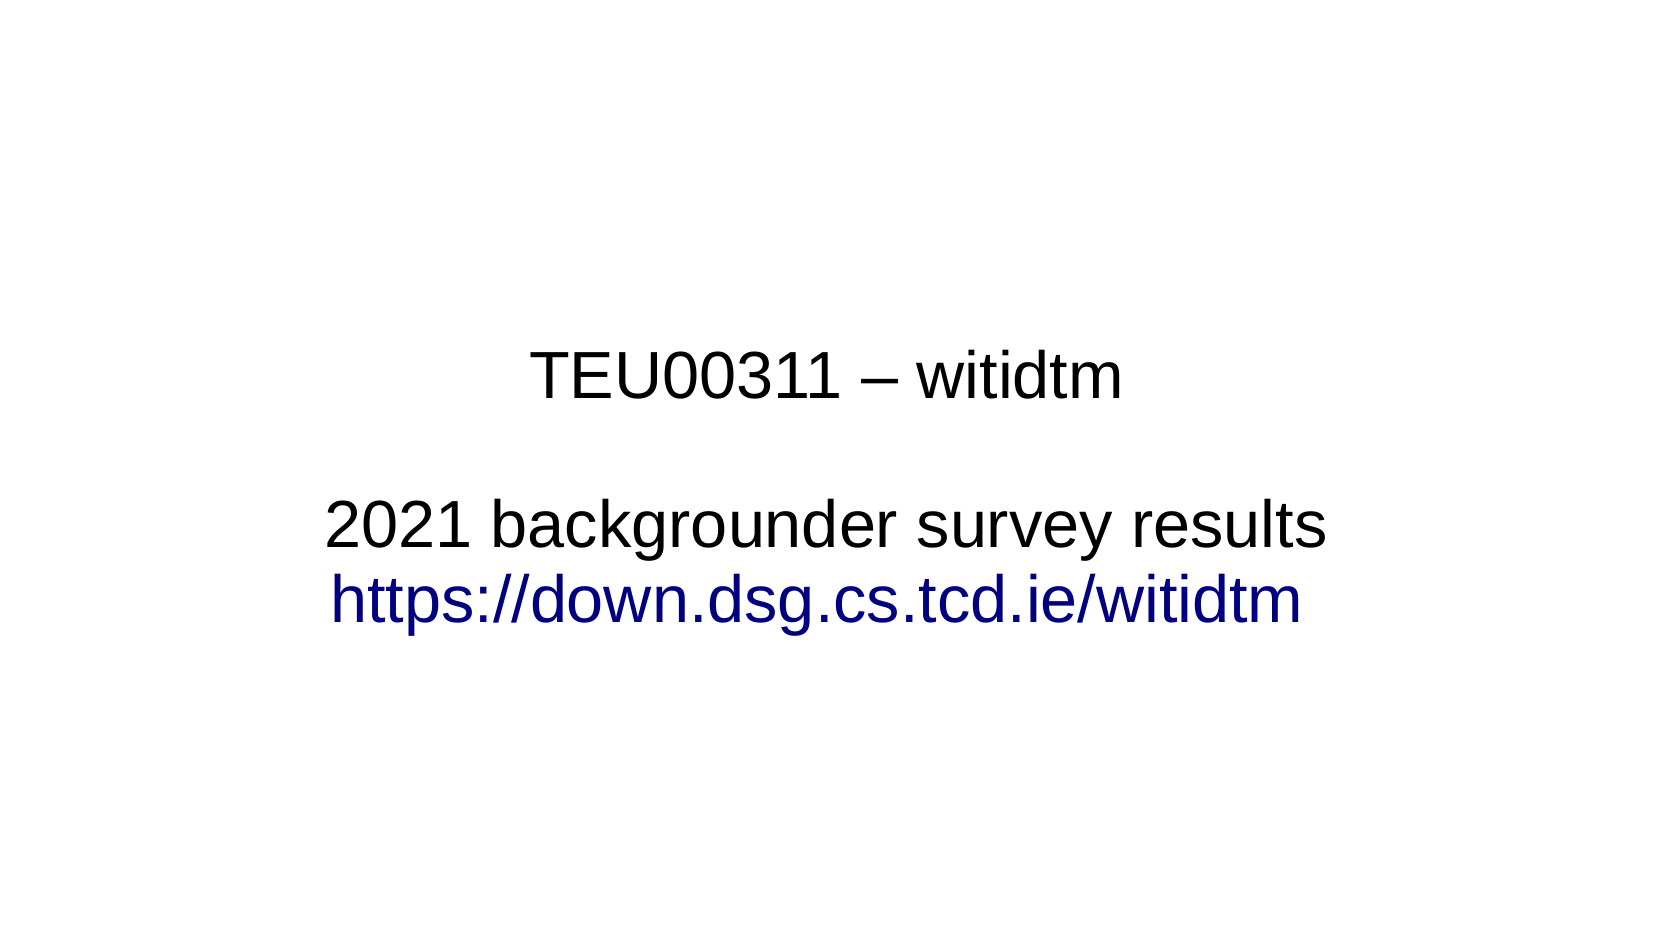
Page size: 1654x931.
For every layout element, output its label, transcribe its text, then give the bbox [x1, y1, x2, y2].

subtitle TEU00311 – witidtm 2021 backgrounder survey results https://down.dsg.cs.tcd.ie/witidtm [82, 217, 1571, 758]
